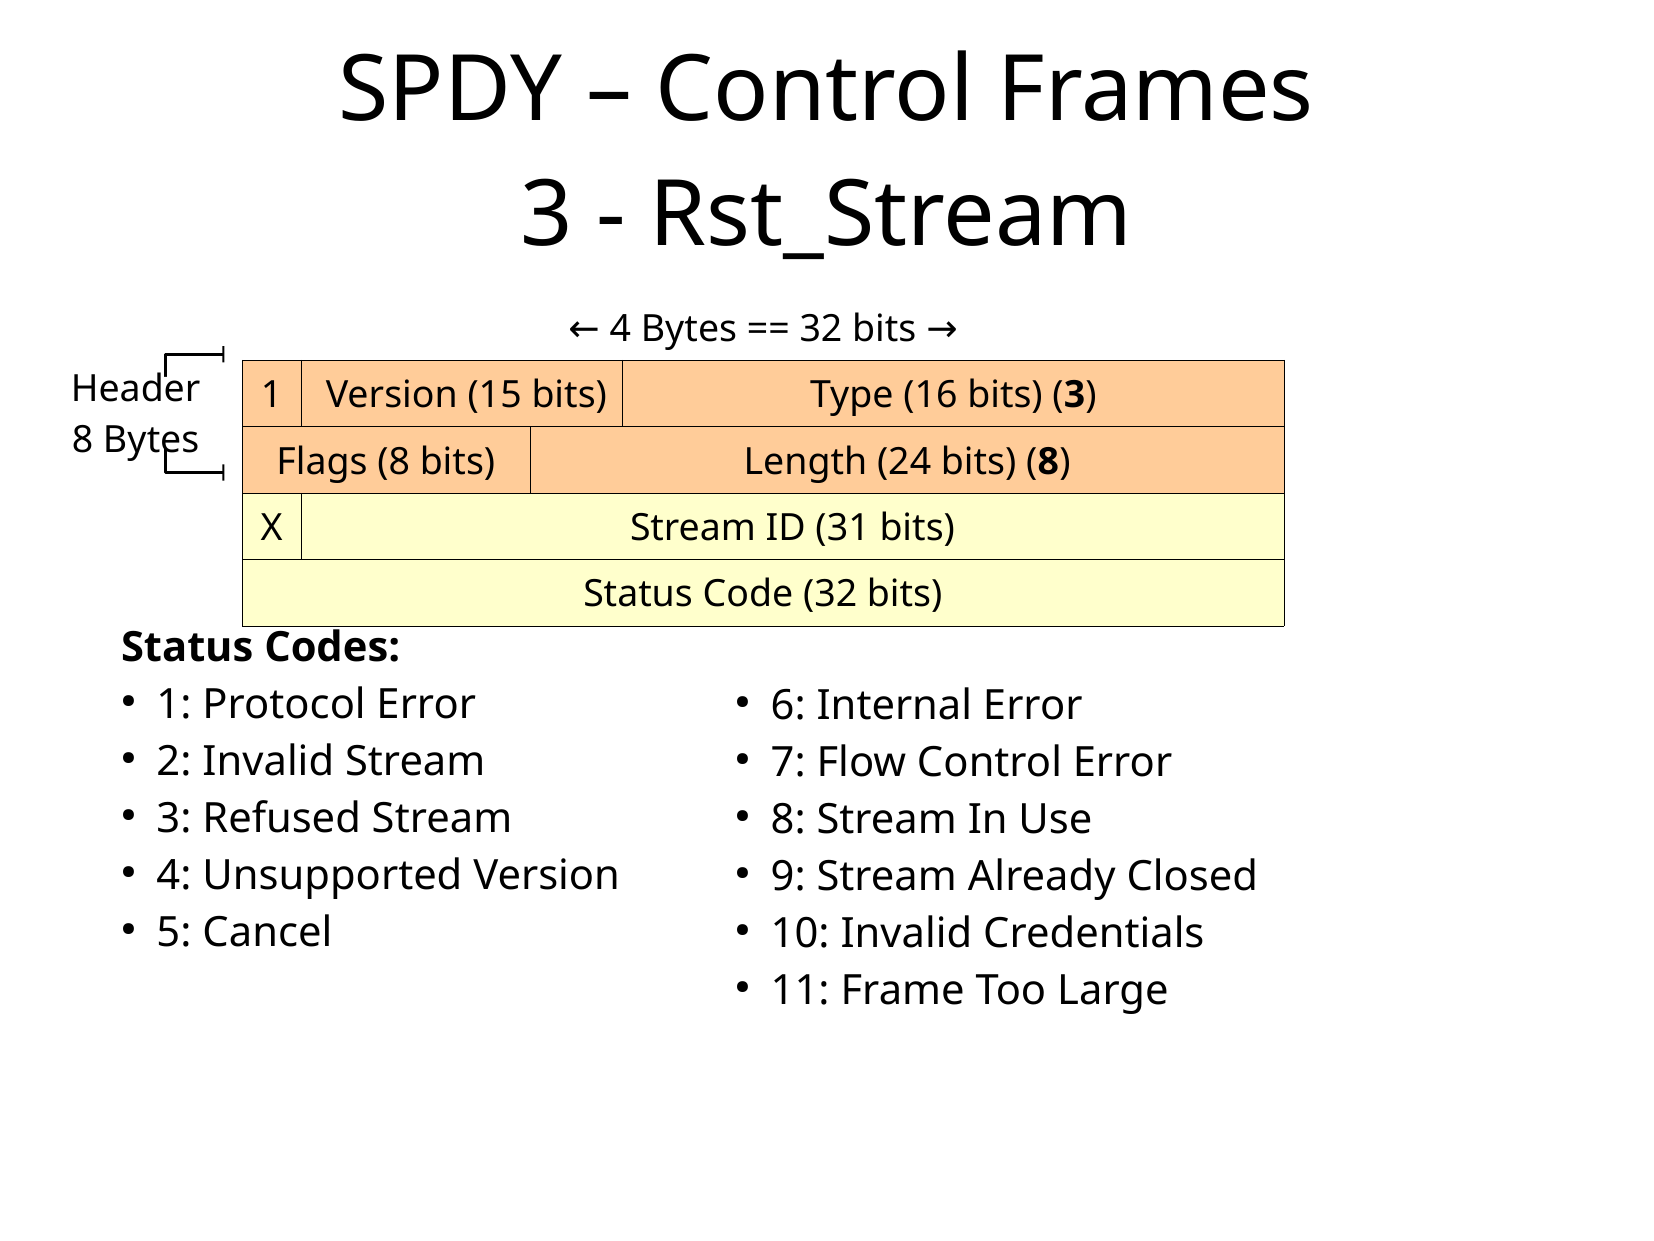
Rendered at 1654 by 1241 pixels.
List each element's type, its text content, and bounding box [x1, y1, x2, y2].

table_cell Stream ID (31 bits) [302, 494, 1284, 559]
title SPDY – Control Frames 3 - Rst_Stream [82, 43, 1571, 251]
table_cell Flags (8 bits) [243, 427, 530, 493]
text_box 6: Internal Error 7: Flow Control Error 8: Stream In Use 9: Stream Already Closed 10: Invalid Credentials 11: Frame Too Large [720, 667, 1465, 1052]
table_cell Type (16 bits) (3) [623, 361, 1284, 426]
table_cell Status Code (32 bits) [243, 560, 1284, 626]
table_cell X [243, 494, 301, 559]
table_cell Length (24 bits) (8) [531, 427, 1284, 493]
table_header ← 4 Bytes == 32 bits → [243, 294, 1284, 360]
table_cell 1 [243, 361, 301, 426]
text_box Status Codes: 1: Protocol Error 2: Invalid Stream 3: Refused Stream 4: Unsupported Version 5: Cancel [106, 609, 686, 969]
table_cell Version (15 bits) [302, 361, 622, 426]
text_box Header 8 Bytes [64, 376, 207, 449]
